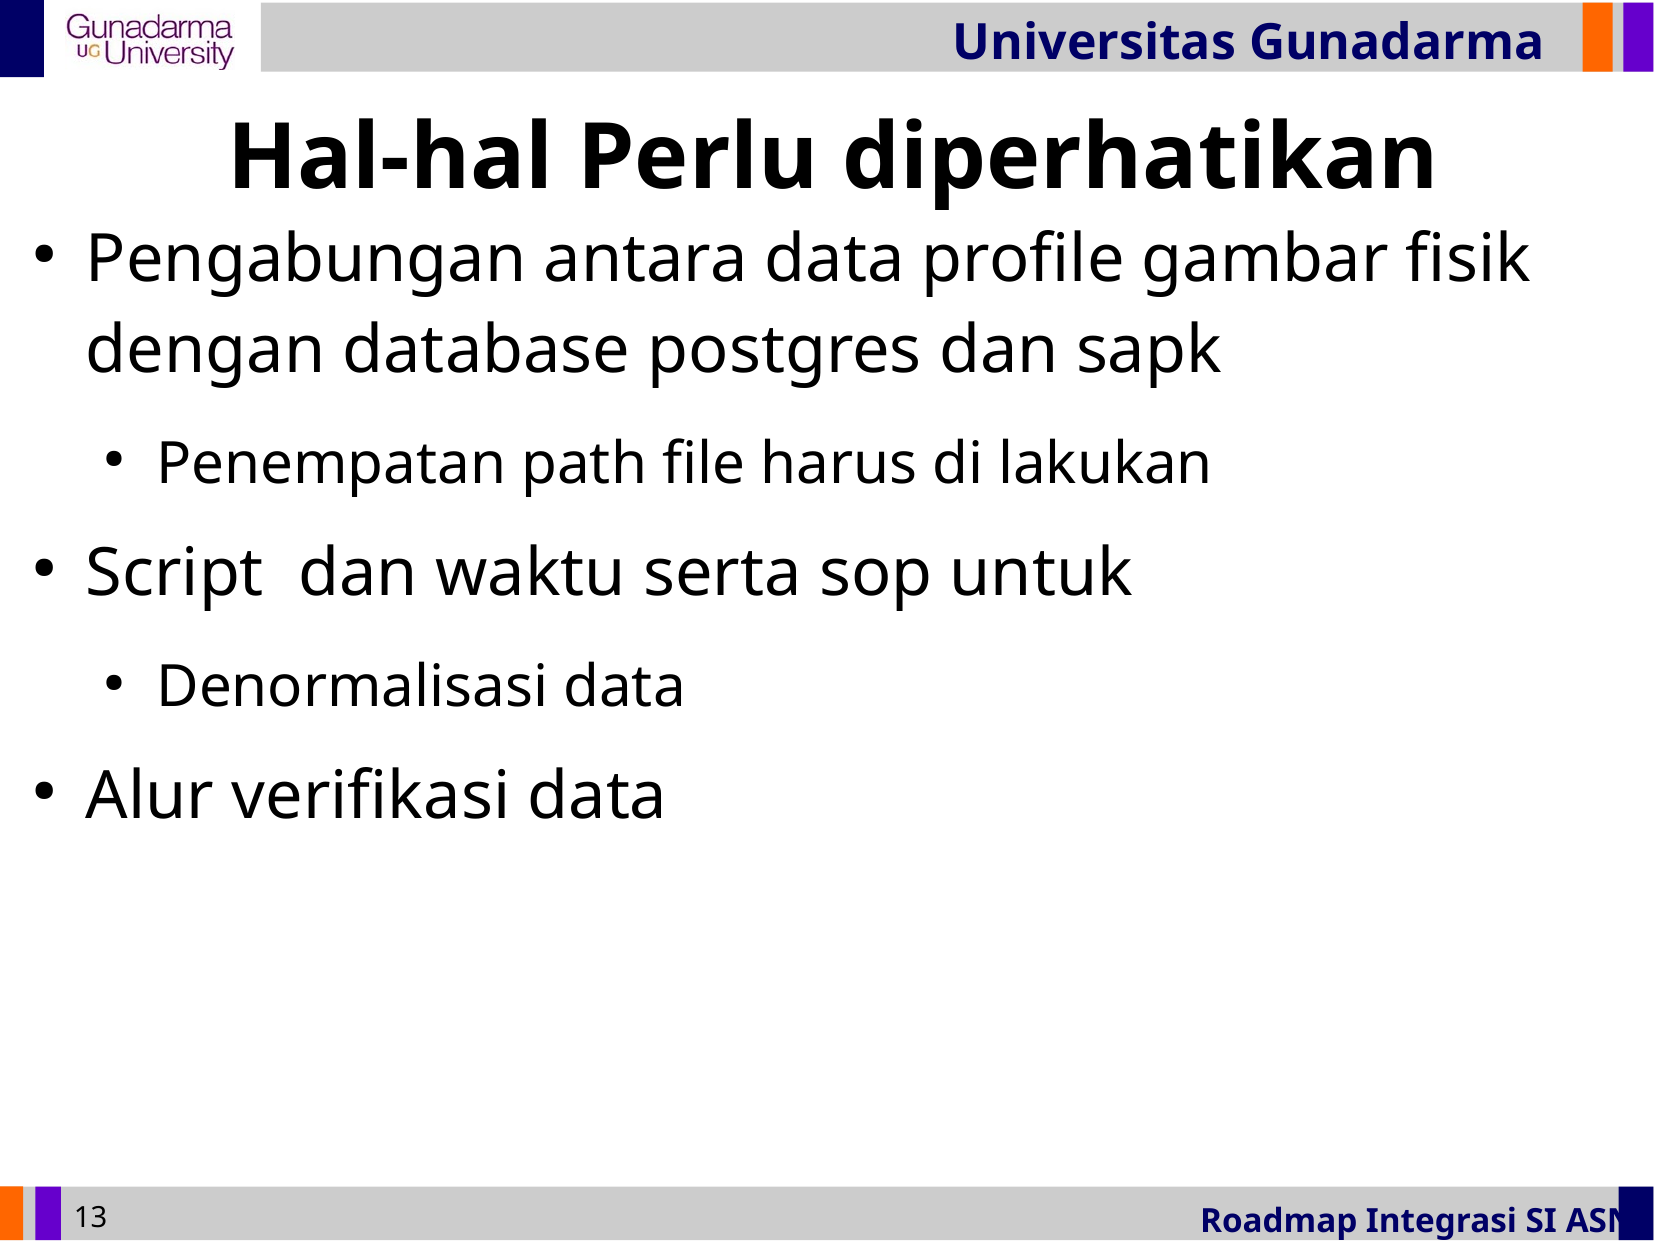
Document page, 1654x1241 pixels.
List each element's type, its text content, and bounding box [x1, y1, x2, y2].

list Pengabungan antara data profile gambar fisik dengan database postgres dan sapk Penempatan path file harus di lakukan Script dan waktu serta sop untuk Denormalisasi data Alur verifikasi data [14, 210, 1630, 1176]
title Hal-hal Perlu diperhatikan [77, 90, 1591, 210]
picture [65, 0, 235, 70]
